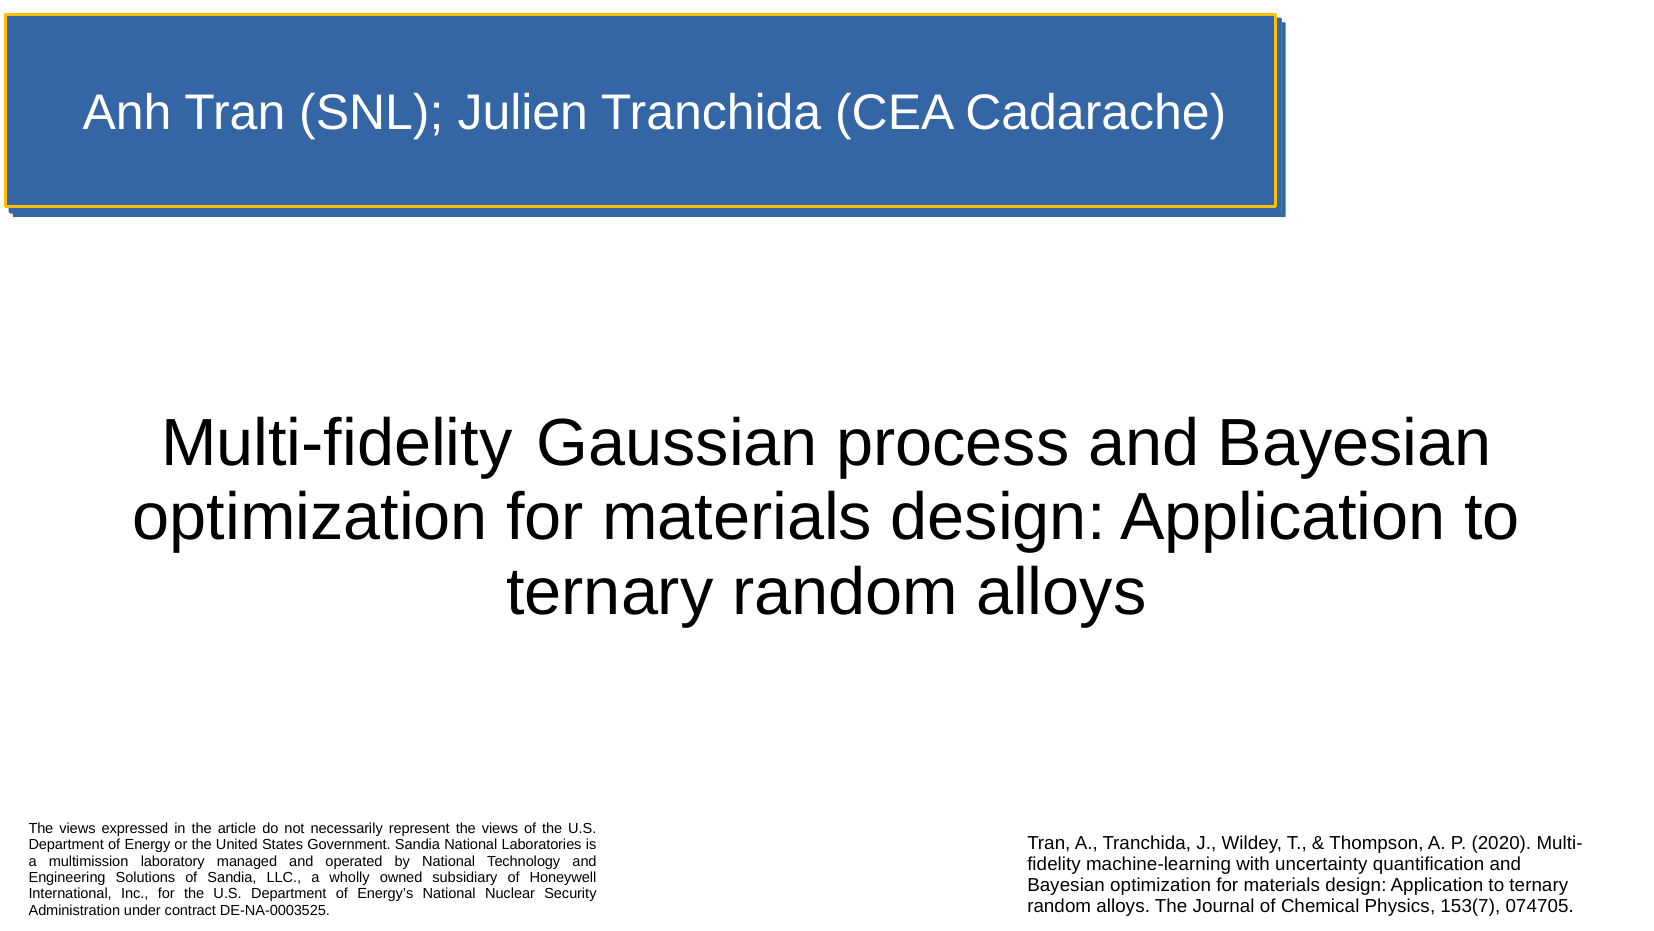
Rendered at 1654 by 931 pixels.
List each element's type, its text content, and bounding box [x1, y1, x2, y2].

text_box Tran, A., Tranchida, J., Wildey, T., & Thompson, A. P. (2020). Multi-fidelity machine-learning with uncertainty quantification and Bayesian optimization for materials design: Application to ternary random alloys. The Journal of Chemical Physics, 153(7), 074705. [1012, 825, 1613, 924]
title Anh Tran (SNL); Julien Tranchida (CEA Cadarache) [82, 28, 1235, 197]
subtitle Multi-fidelity Gaussian process and Bayesian optimization for materials design: Application to ternary random alloys [88, 236, 1565, 798]
text_box The views expressed in the article do not necessarily represent the views of the U.S. Department of Energy or the United States Government. Sandia National Laboratories is a multimission laboratory managed and operated by National Technology and Engineering Solutions of Sandia, LLC., a wholly owned subsidiary of Honeywell International, Inc., for the U.S. Department of Energy’s National Nuclear Security Administration under contract DE-NA-0003525. [13, 813, 614, 926]
